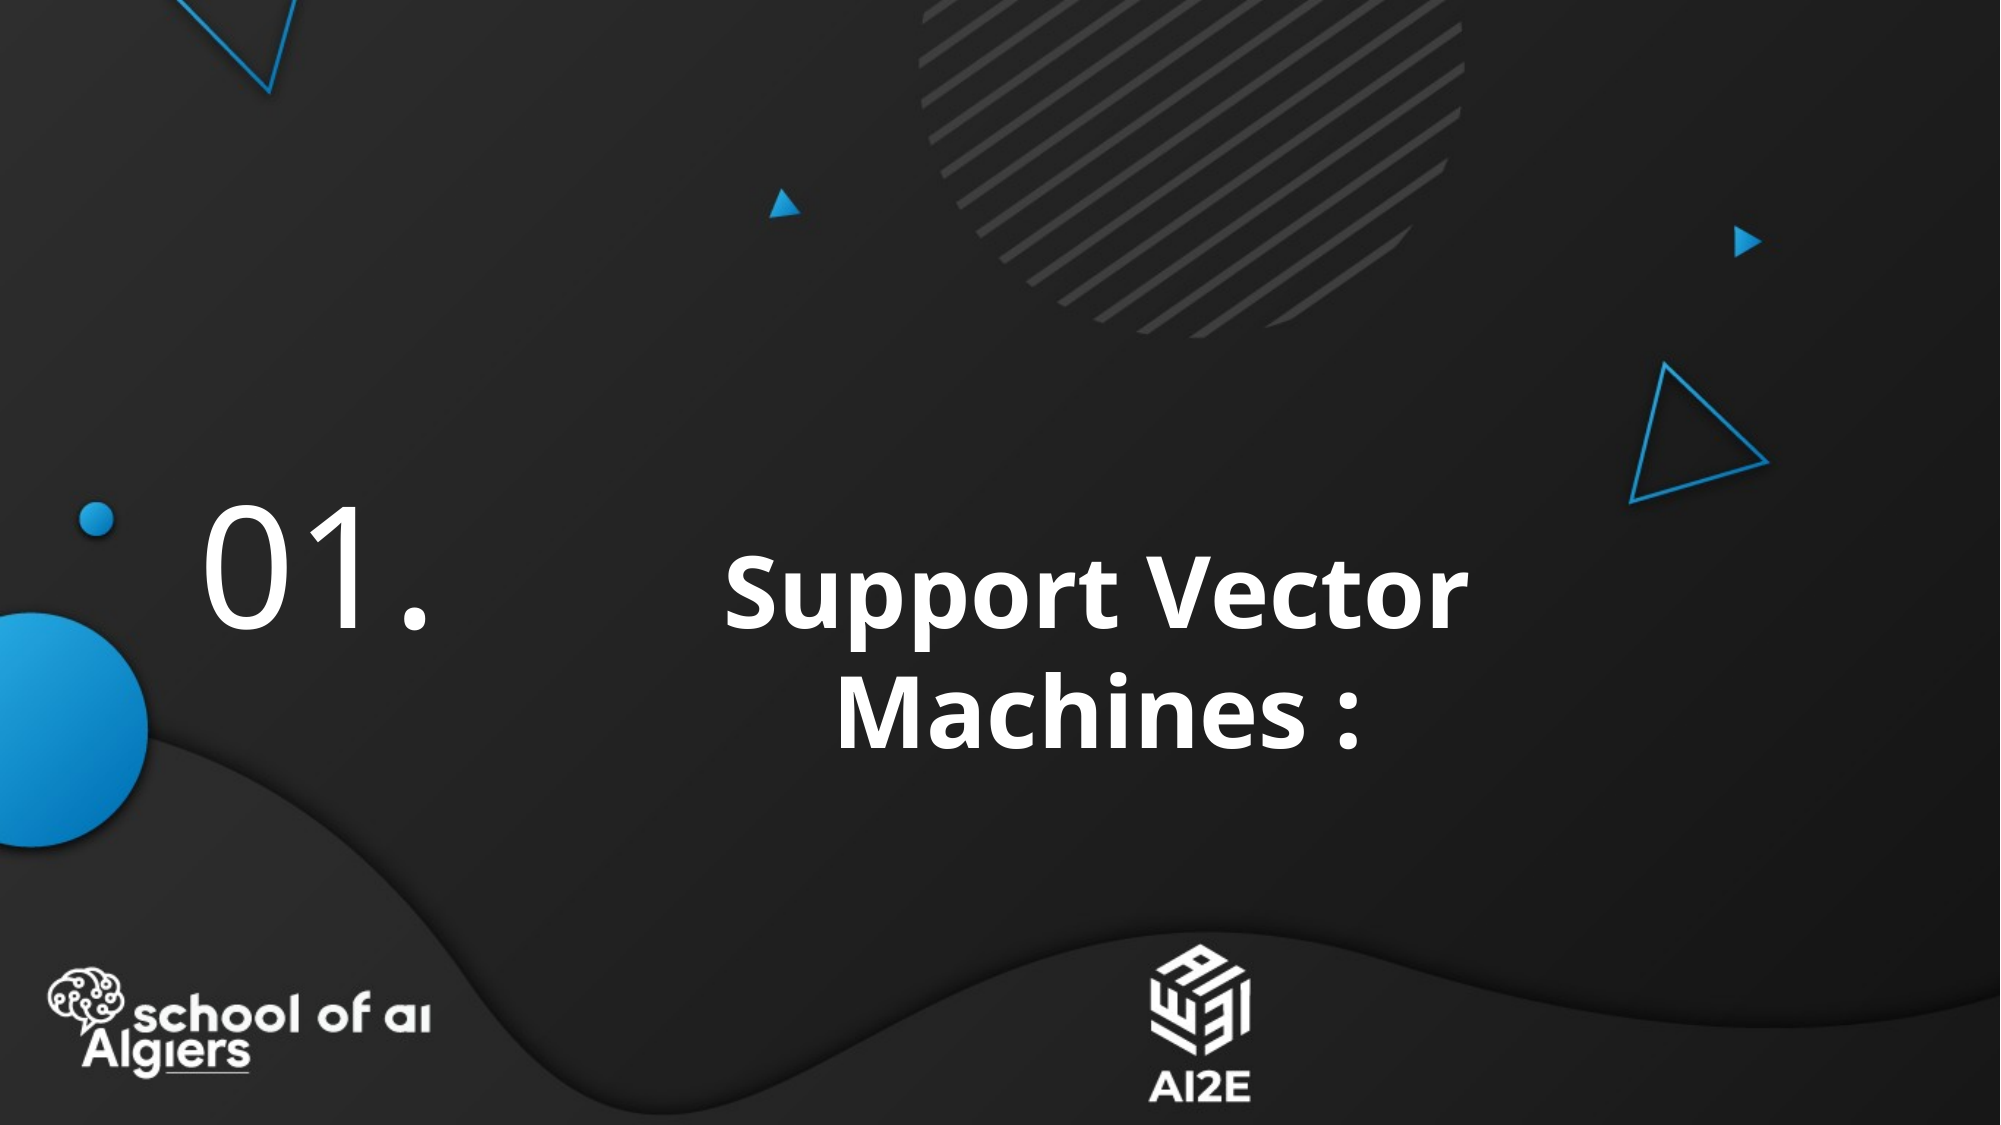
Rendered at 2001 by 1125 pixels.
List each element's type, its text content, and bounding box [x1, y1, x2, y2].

title Support Vector Machines : [723, 528, 1567, 663]
picture [0, 0, 2000, 1125]
title 01. [198, 435, 723, 663]
picture [127, 693, 134, 703]
